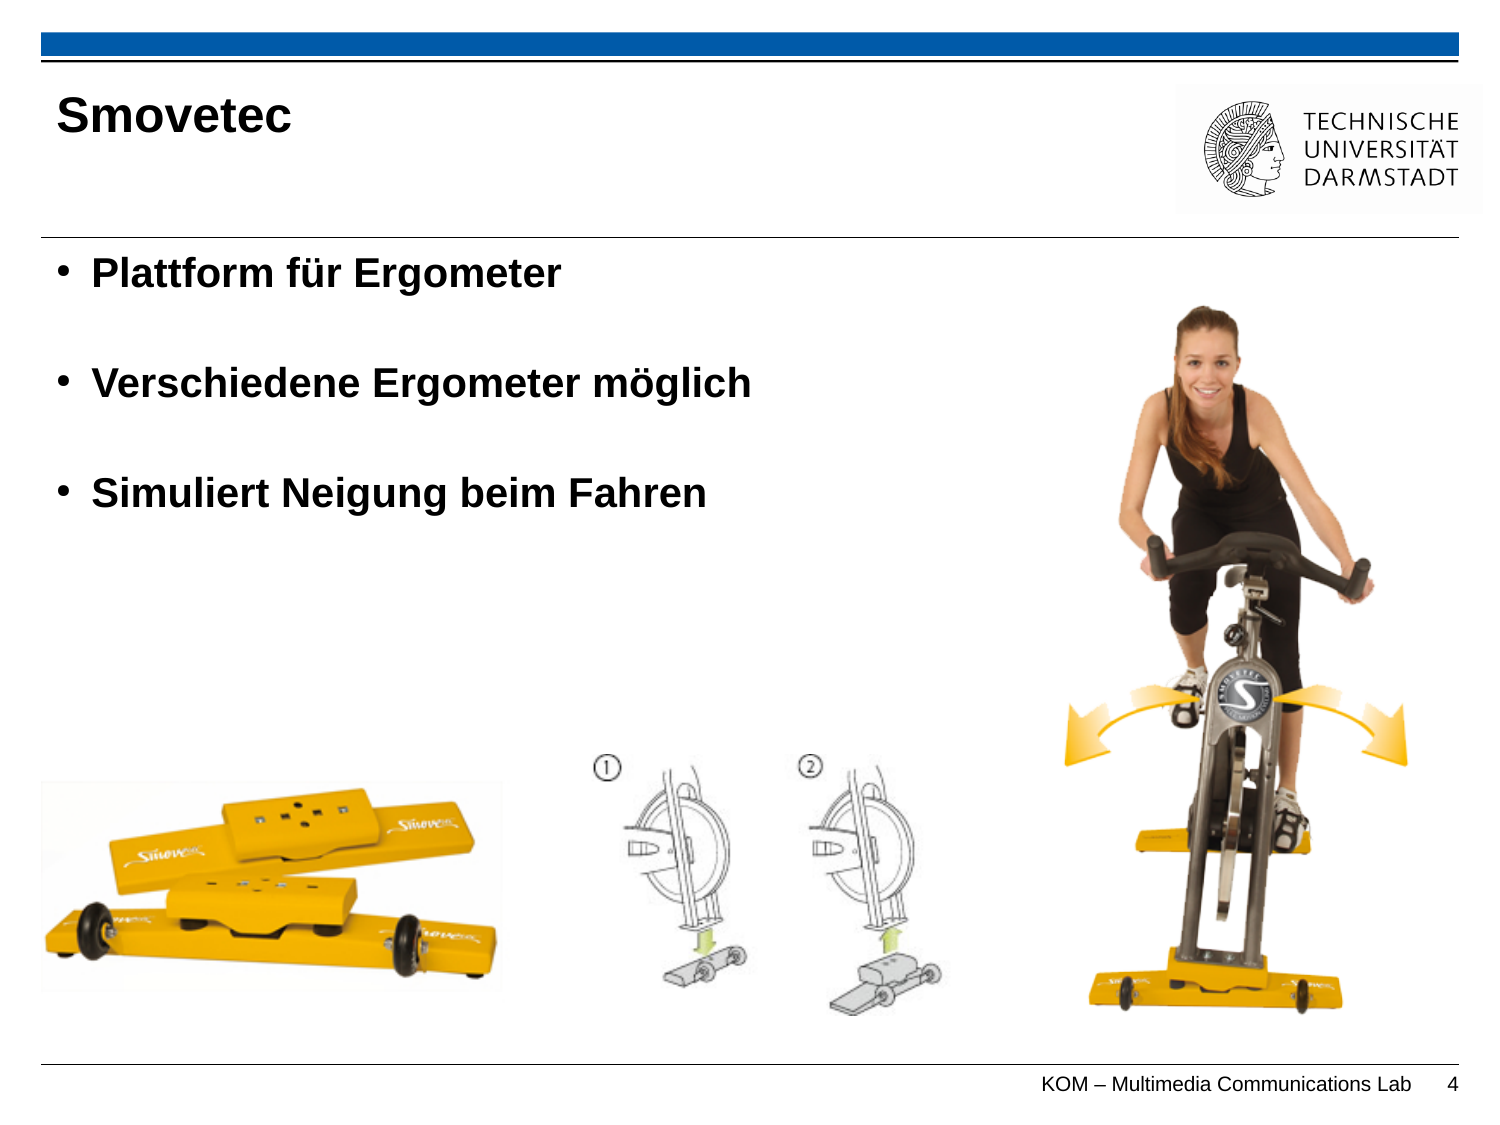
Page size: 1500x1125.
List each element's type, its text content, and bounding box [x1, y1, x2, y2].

picture [1175, 84, 1483, 214]
list Plattform für Ergometer Verschiedene Ergometer möglich Simuliert Neigung beim Fahren [41, 243, 1459, 1059]
picture [1027, 288, 1429, 1040]
picture [41, 754, 987, 1016]
title Smovetec [41, 80, 1170, 218]
